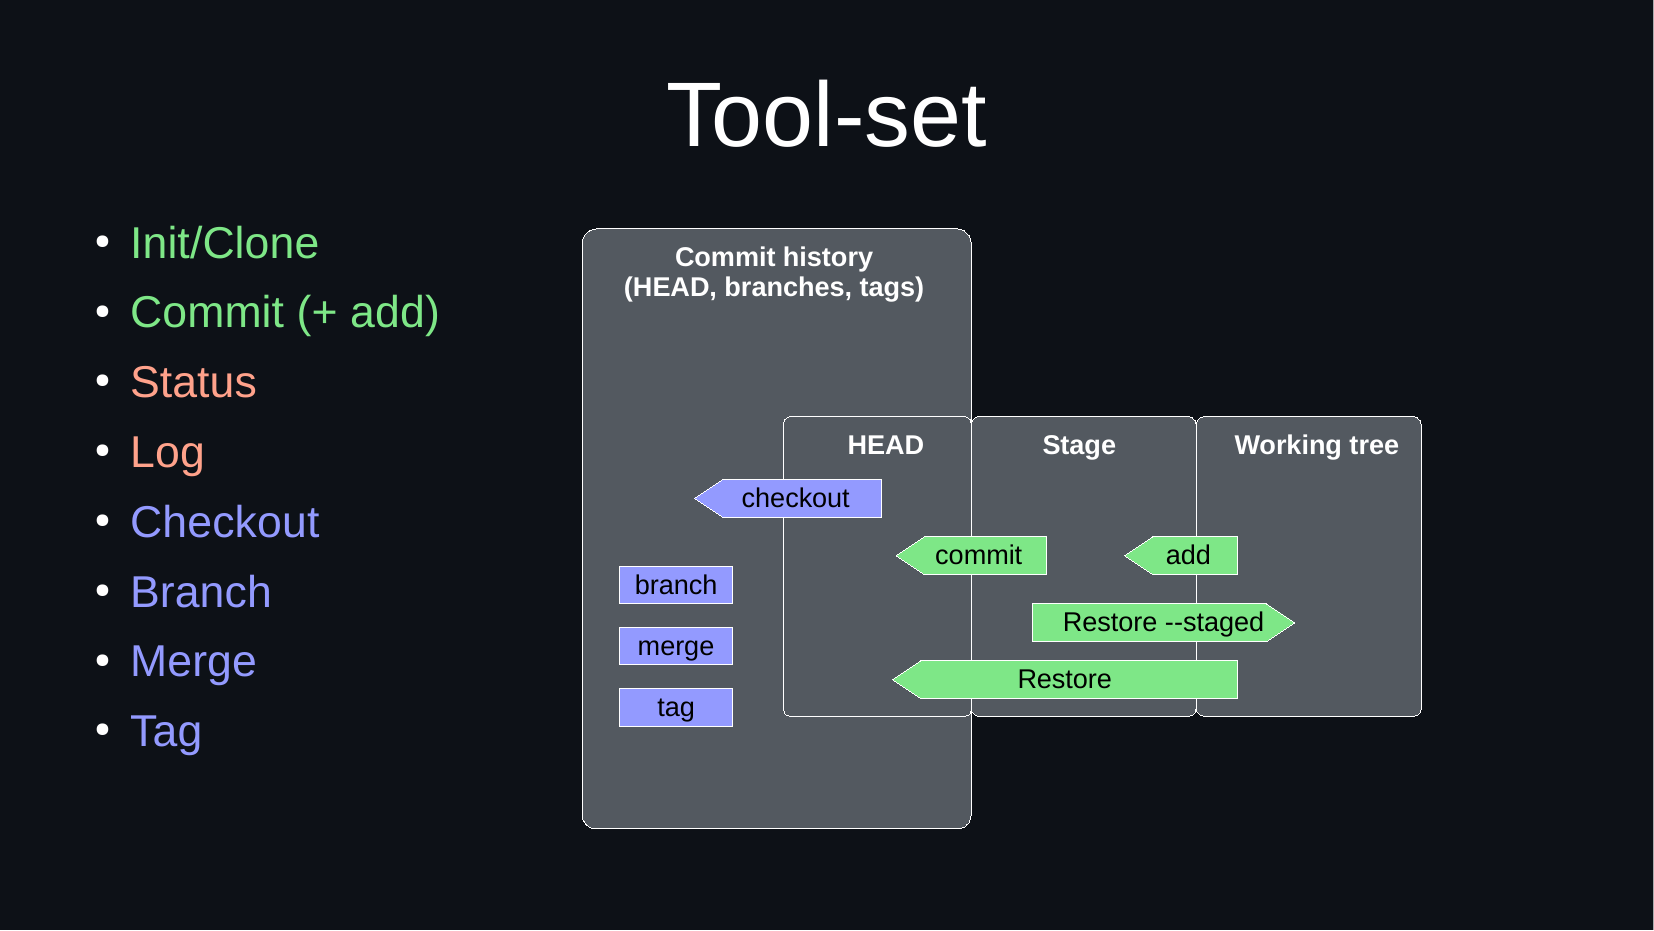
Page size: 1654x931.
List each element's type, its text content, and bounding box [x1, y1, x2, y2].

text_box branch [619, 566, 733, 604]
list Init/Clone Commit (+ add) Status Log Checkout Branch Merge Tag [82, 217, 563, 758]
text_box Restore [892, 660, 1238, 699]
text_box [582, 228, 1422, 829]
text_box checkout [694, 479, 882, 518]
text_box Commit history (HEAD, branches, tags) [609, 234, 939, 353]
title Tool-set [82, 37, 1571, 193]
text_box merge [619, 627, 733, 665]
text_box tag [619, 688, 733, 727]
text_box Restore --staged [1032, 603, 1295, 642]
text_box commit [896, 536, 1047, 575]
text_box Stage [1027, 422, 1133, 468]
text_box HEAD [832, 422, 971, 498]
text_box add [1124, 536, 1238, 575]
text_box Working tree [1219, 422, 1431, 528]
